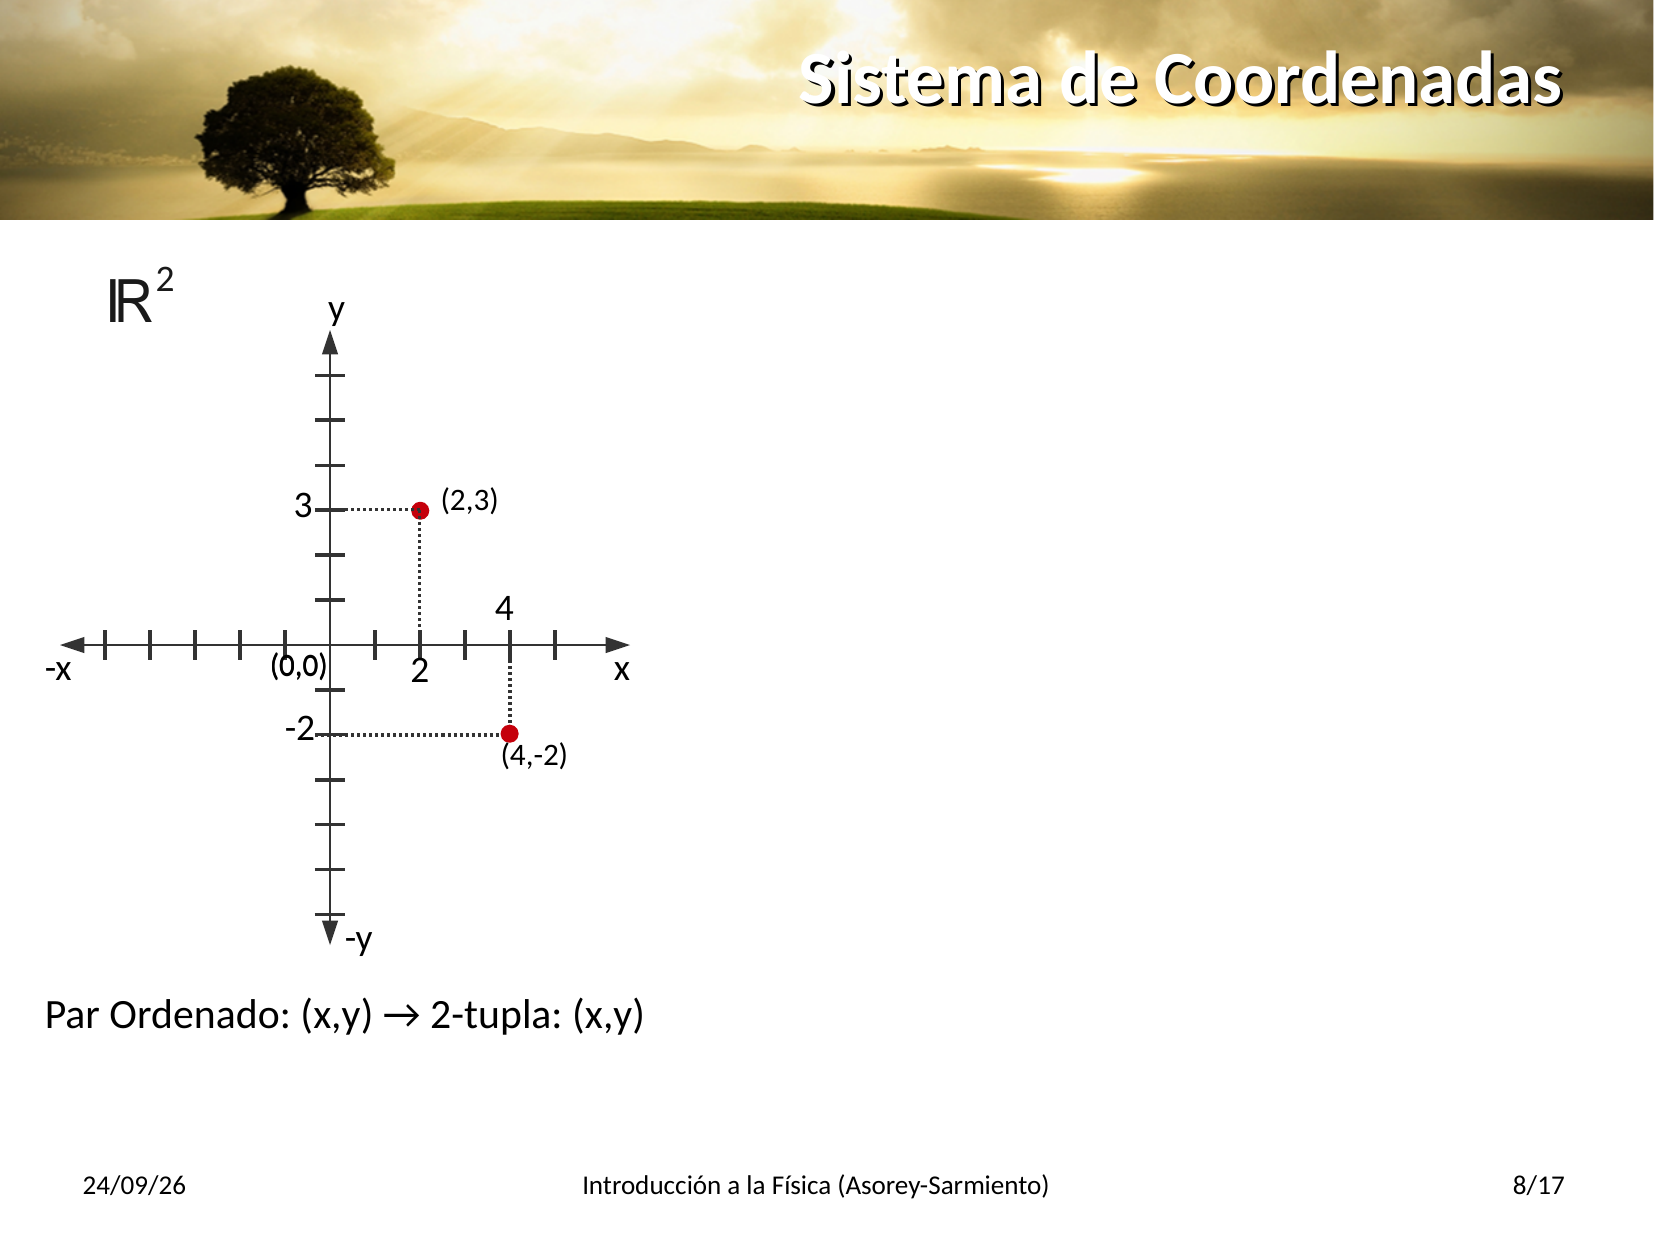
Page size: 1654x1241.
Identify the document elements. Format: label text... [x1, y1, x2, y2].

text_box [502, 726, 518, 735]
text_box -y [330, 915, 389, 976]
title Sistema de Coordenadas [75, 19, 1564, 151]
text_box (0,0) [255, 645, 343, 699]
text_box 2 [395, 647, 445, 708]
text_box 4 [480, 584, 529, 646]
text_box -x [30, 645, 88, 706]
text_box y [313, 284, 361, 346]
text_box (4,-2) [485, 735, 586, 789]
text_box [412, 503, 425, 519]
text_box Par Ordenado: (x,y) → 2-tupla: (x,y) [30, 990, 692, 1056]
chart [101, 255, 181, 335]
text_box -2 [270, 705, 331, 766]
text_box 3 [279, 482, 328, 543]
text_box (2,3) [425, 480, 526, 534]
text_box x [599, 645, 646, 706]
picture [0, 0, 1654, 220]
